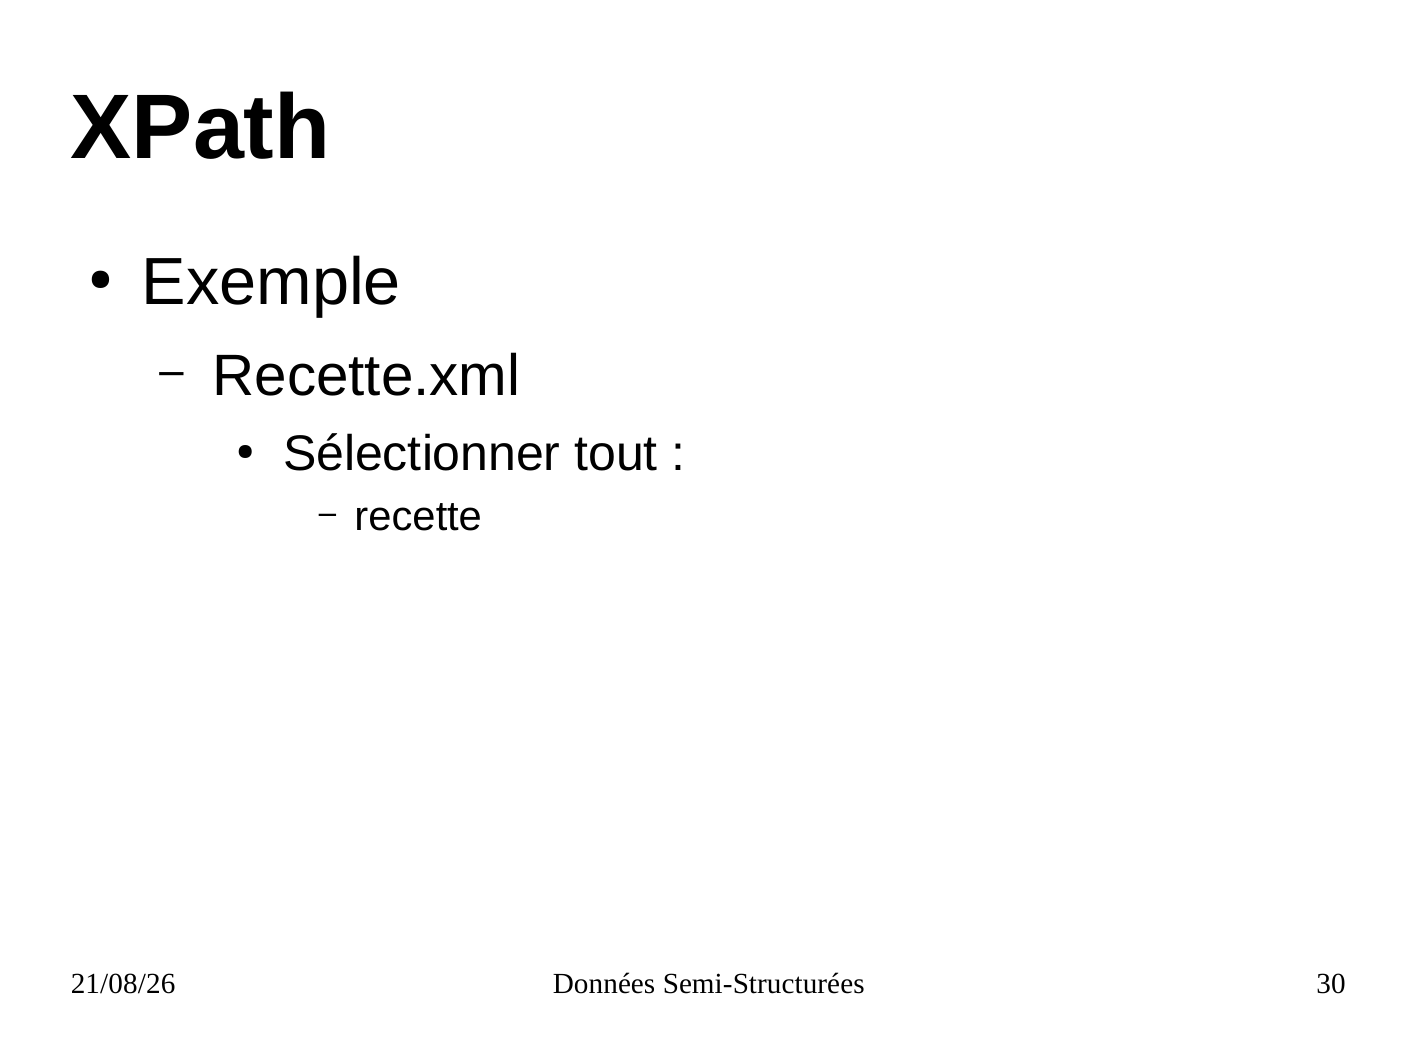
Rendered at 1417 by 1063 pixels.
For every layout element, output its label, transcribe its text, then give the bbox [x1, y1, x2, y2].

title XPath [70, 42, 1346, 212]
list Exemple Recette.xml Sélectionner tout : recette [70, 244, 1346, 925]
